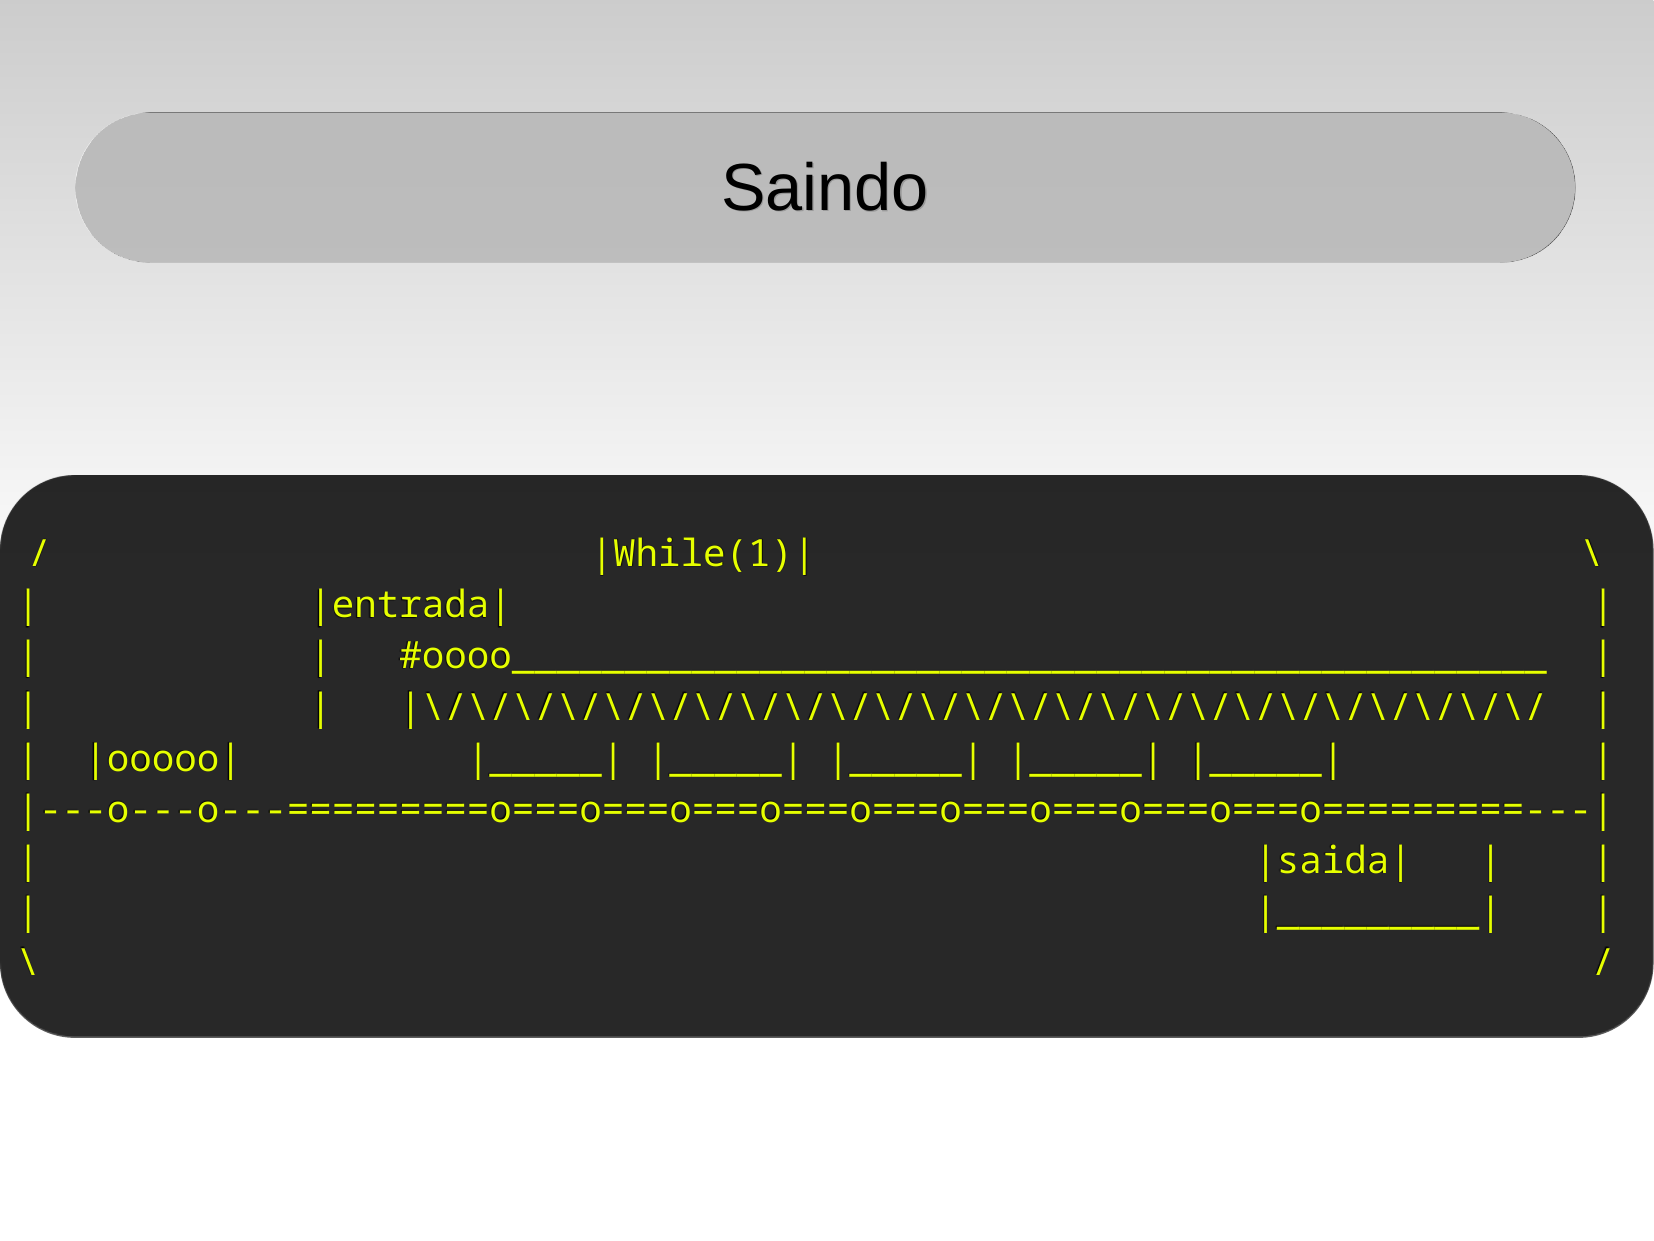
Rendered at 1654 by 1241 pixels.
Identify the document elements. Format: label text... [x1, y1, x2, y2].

text_box Saindo [75, 112, 1576, 263]
text_box / |While(1)| \ | |entrada| | | | #oooo______________________________________________ | | | |\/\/\/\/\/\/\/\/\/\/\/\/\/\/\/\/\/\/\/\/\/\/\/\/\/ | | |ooooo| |_____| |_____| |_____| |_____| |_____| | |---o---o---=========o===o===o===o===o===o===o===o===o===o=========---| | |saida| | | | |_________| | \ / [0, 475, 1654, 1038]
